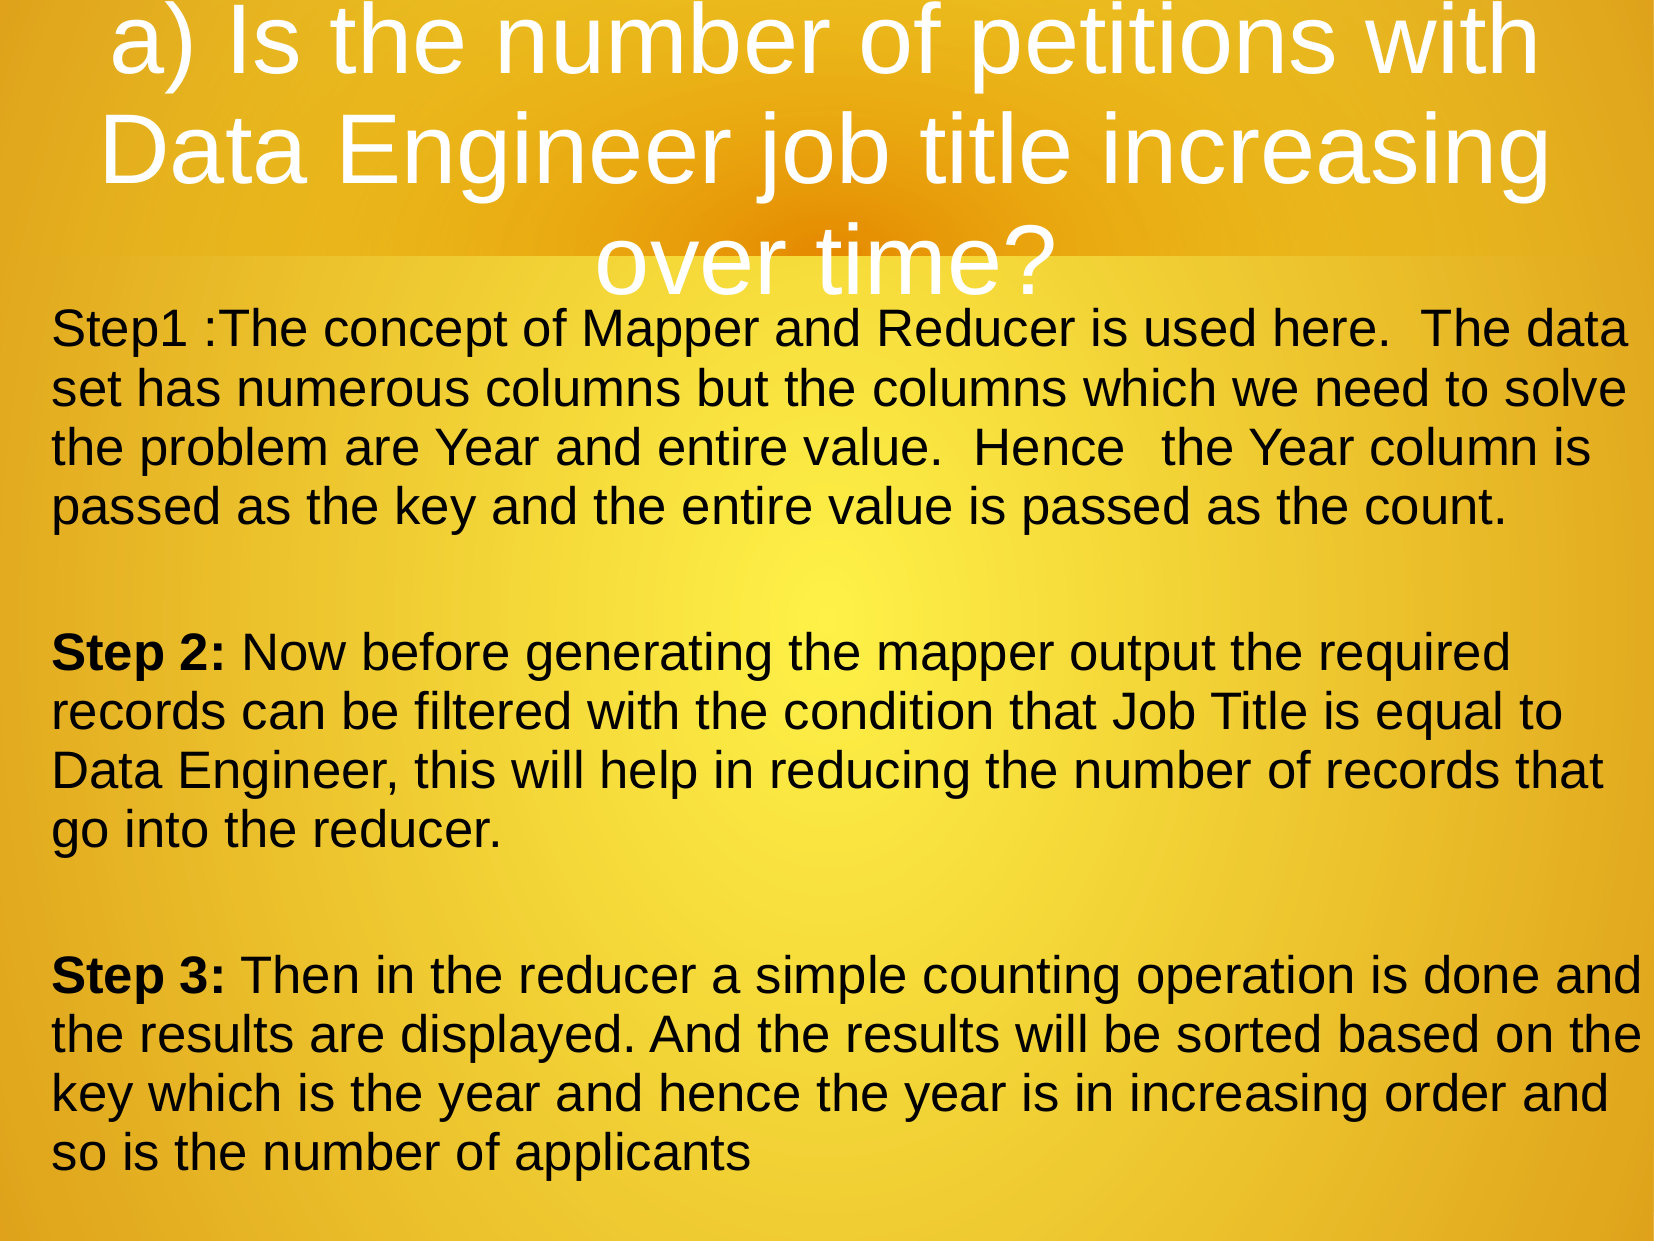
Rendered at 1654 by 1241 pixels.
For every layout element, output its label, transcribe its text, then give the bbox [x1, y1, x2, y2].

title a) Is the number of petitions with Data Engineer job title increasing over time? [82, 0, 1571, 299]
list Step1 :The concept of Mapper and Reducer is used here. The data set has numerous columns but the columns which we need to solve the problem are Year and entire value. Hence the Year column is passed as the key and the entire value is passed as the count. Step 2: Now before generating the mapper output the required records can be filtered with the condition that Job Title is equal to Data Engineer, this will help in reducing the number of records that go into the reducer. Step 3: Then in the reducer a simple counting operation is done and the results are displayed. And the results will be sorted based on the key which is the year and hence the year is in increasing order and so is the number of applicants [23, 299, 1654, 1241]
